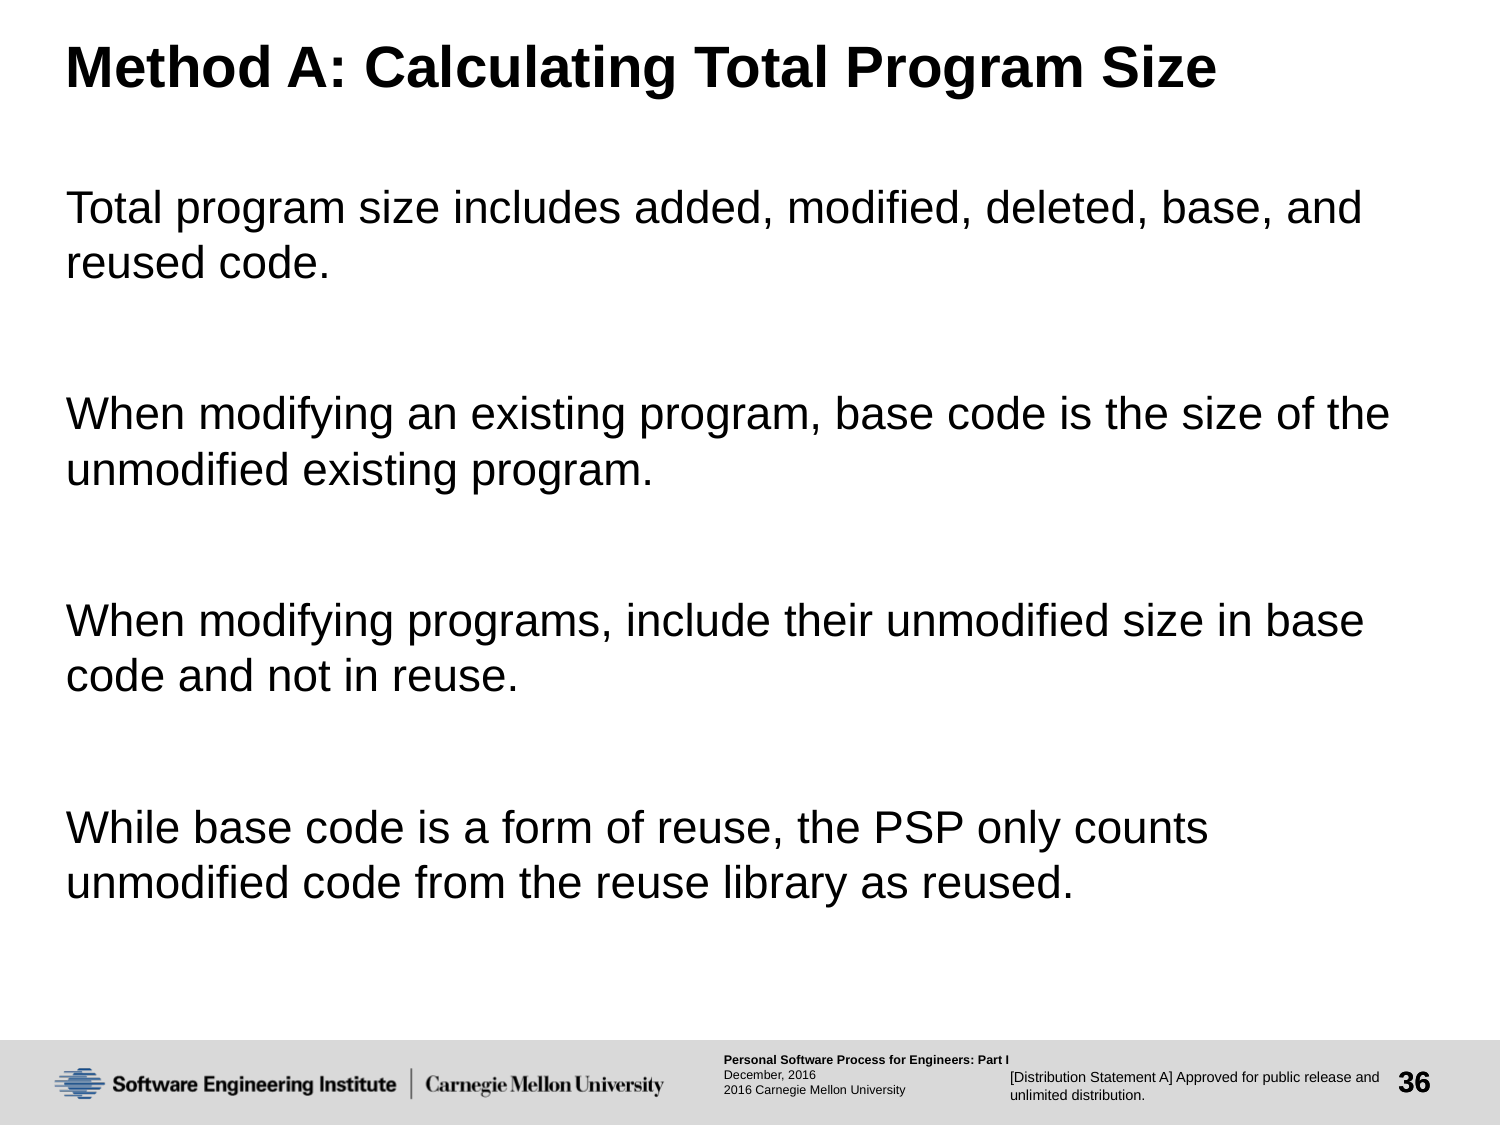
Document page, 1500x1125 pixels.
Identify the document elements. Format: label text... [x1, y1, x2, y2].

list Total program size includes added, modified, deleted, base, and reused code. When modifying an existing program, base code is the size of the unmodified existing program. When modifying programs, include their unmodified size in base code and not in reuse. While base code is a form of reuse, the PSP only counts unmodified code from the reuse library as reused. [65, 177, 1431, 1000]
title Method A: Calculating Total Program Size [65, 37, 1313, 148]
picture [46, 1061, 673, 1104]
